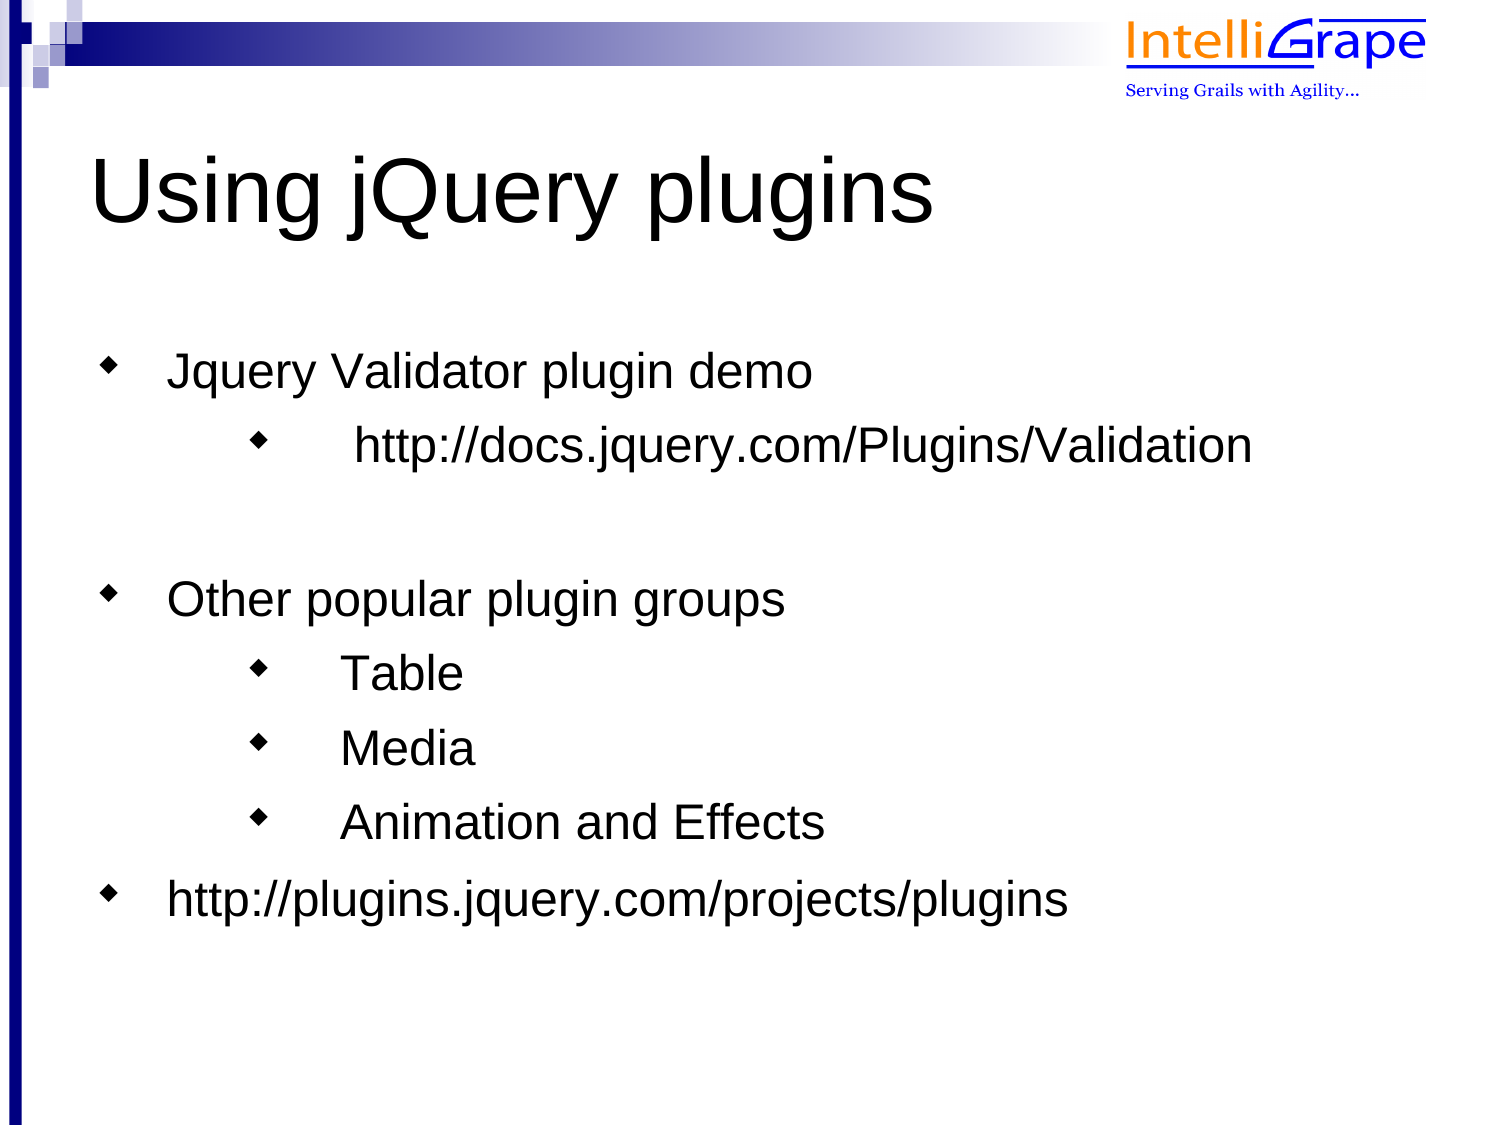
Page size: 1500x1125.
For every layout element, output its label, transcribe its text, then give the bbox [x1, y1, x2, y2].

picture [1125, 12, 1426, 100]
list Jquery Validator plugin demo http://docs.jquery.com/Plugins/Validation Other popular plugin groups Table Media Animation and Effects http://plugins.jquery.com/projects/plugins [82, 330, 1430, 1074]
title Using jQuery plugins [74, 67, 1422, 305]
